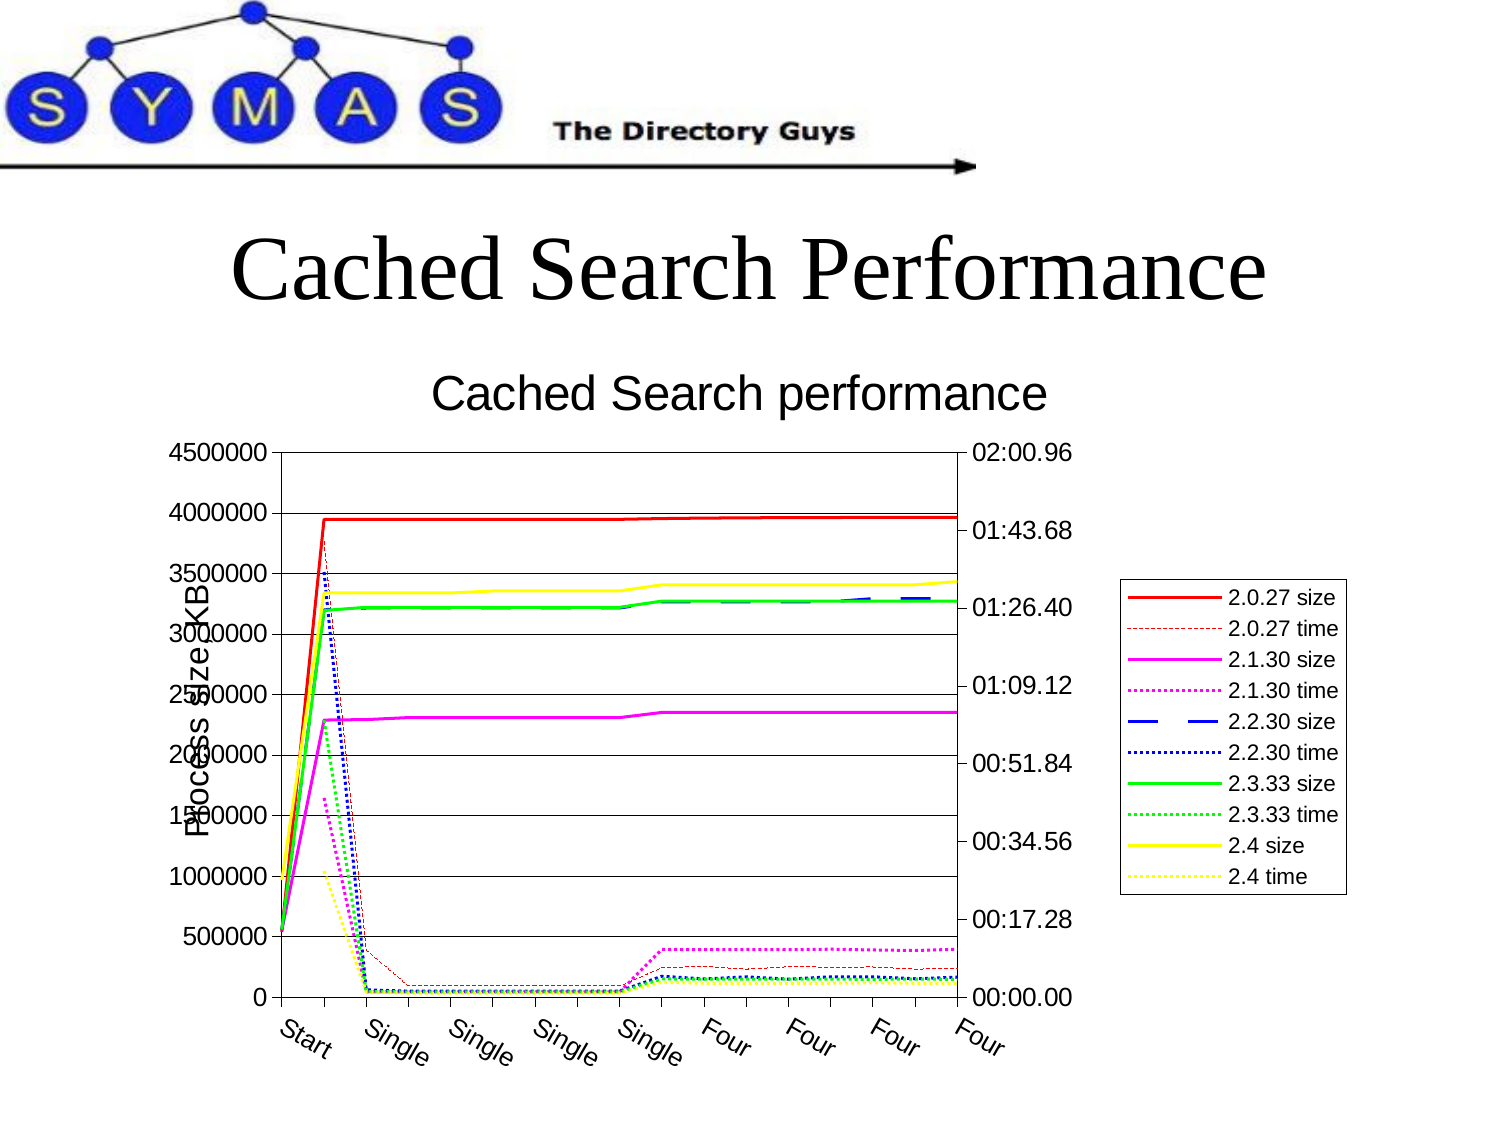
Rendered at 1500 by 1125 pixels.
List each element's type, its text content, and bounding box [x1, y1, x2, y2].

chart [144, 337, 1353, 1090]
title Cached Search Performance [112, 187, 1388, 351]
picture [0, 0, 976, 188]
